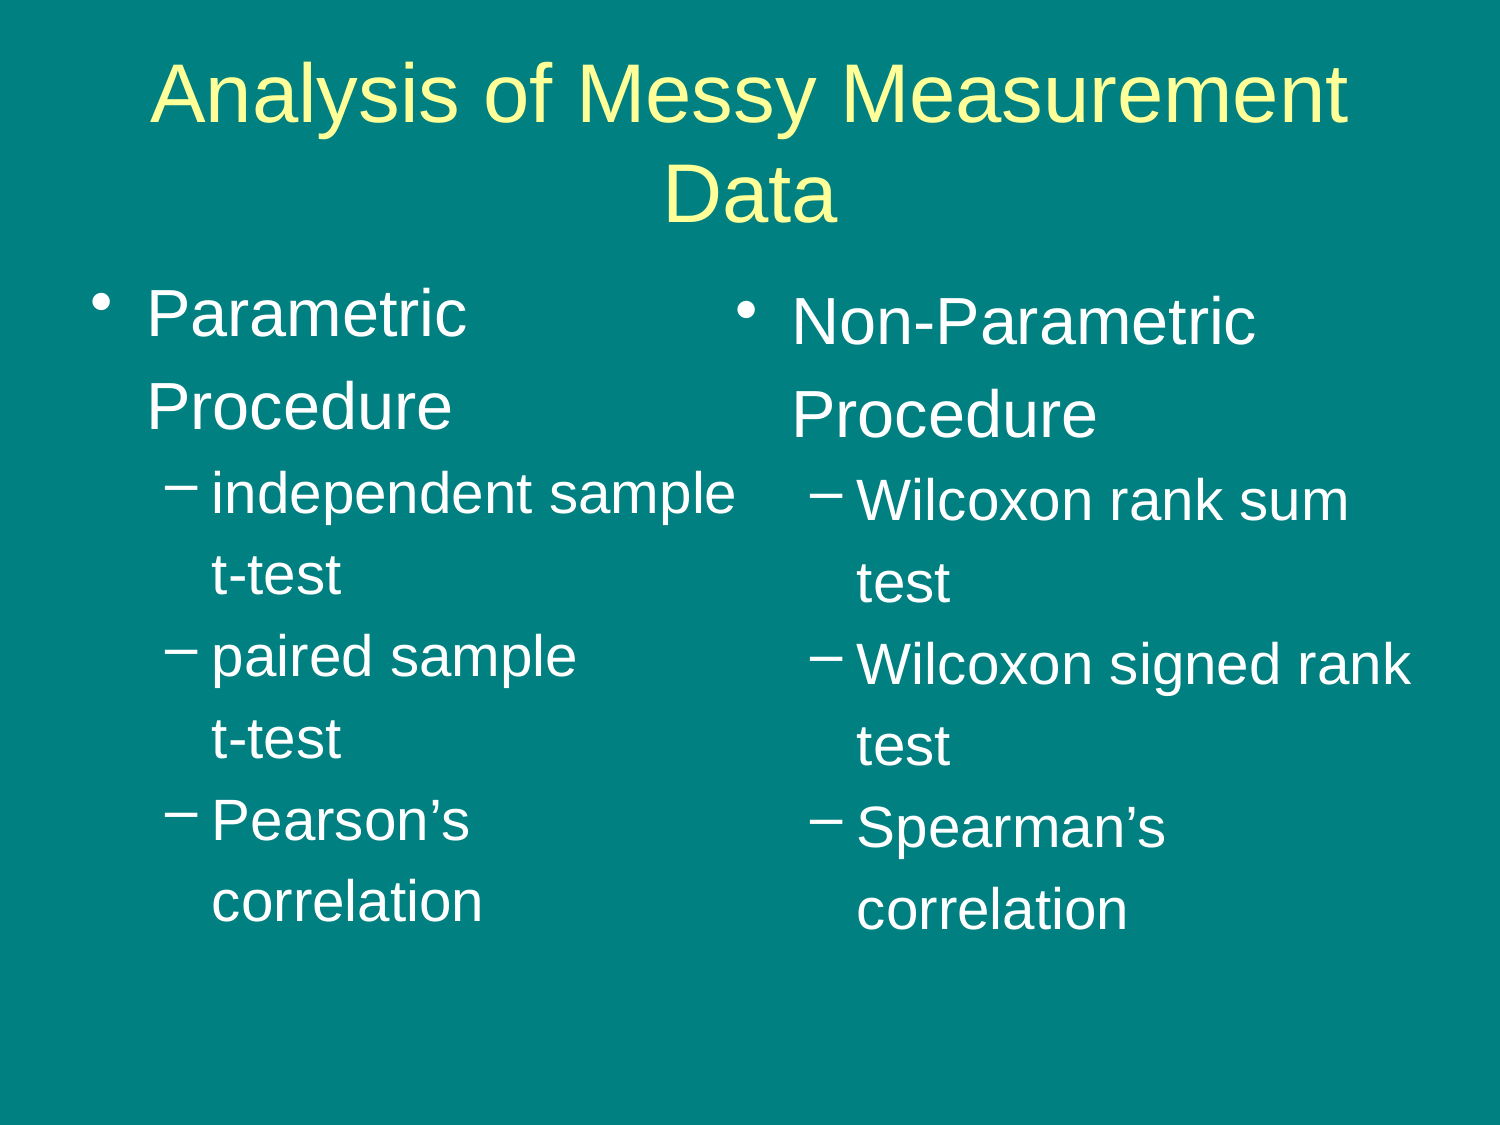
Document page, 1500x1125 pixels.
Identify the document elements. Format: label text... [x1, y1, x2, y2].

list Parametric Procedure independent sample t-test paired sample t-test Pearson’s correlation [75, 262, 1425, 1005]
title Analysis of Messy Measurement Data [75, 45, 1425, 233]
list Non-Parametric Procedure Wilcoxon rank sum test Wilcoxon signed rank test Spearman’s correlation [720, 270, 1500, 1013]
